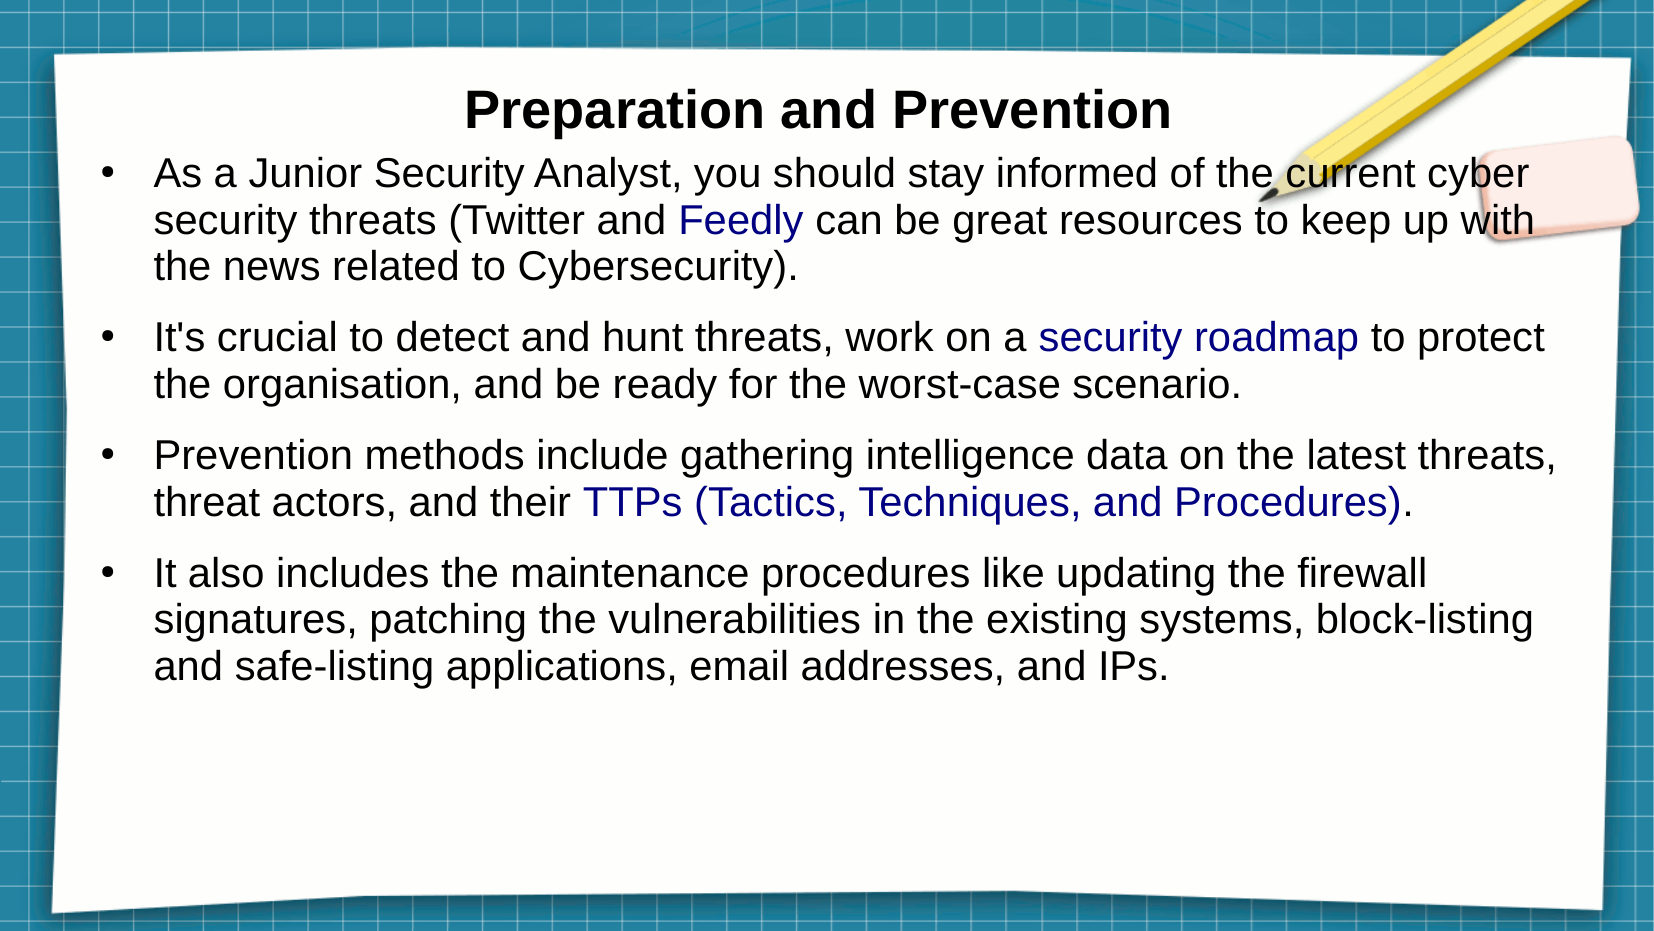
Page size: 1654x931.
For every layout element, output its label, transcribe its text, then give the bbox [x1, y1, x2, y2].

picture [0, 0, 1654, 931]
title Preparation and Prevention [75, 32, 1564, 188]
list As a Junior Security Analyst, you should stay informed of the current cyber security threats (Twitter and Feedly can be great resources to keep up with the news related to Cybersecurity). It's crucial to detect and hunt threats, work on a security roadmap to protect the organisation, and be ready for the worst-case scenario. Prevention methods include gathering intelligence data on the latest threats, threat actors, and their TTPs (Tactics, Techniques, and Procedures). It also includes the maintenance procedures like updating the firewall signatures, patching the vulnerabilities in the existing systems, block-listing and safe-listing applications, email addresses, and IPs. [82, 150, 1571, 826]
